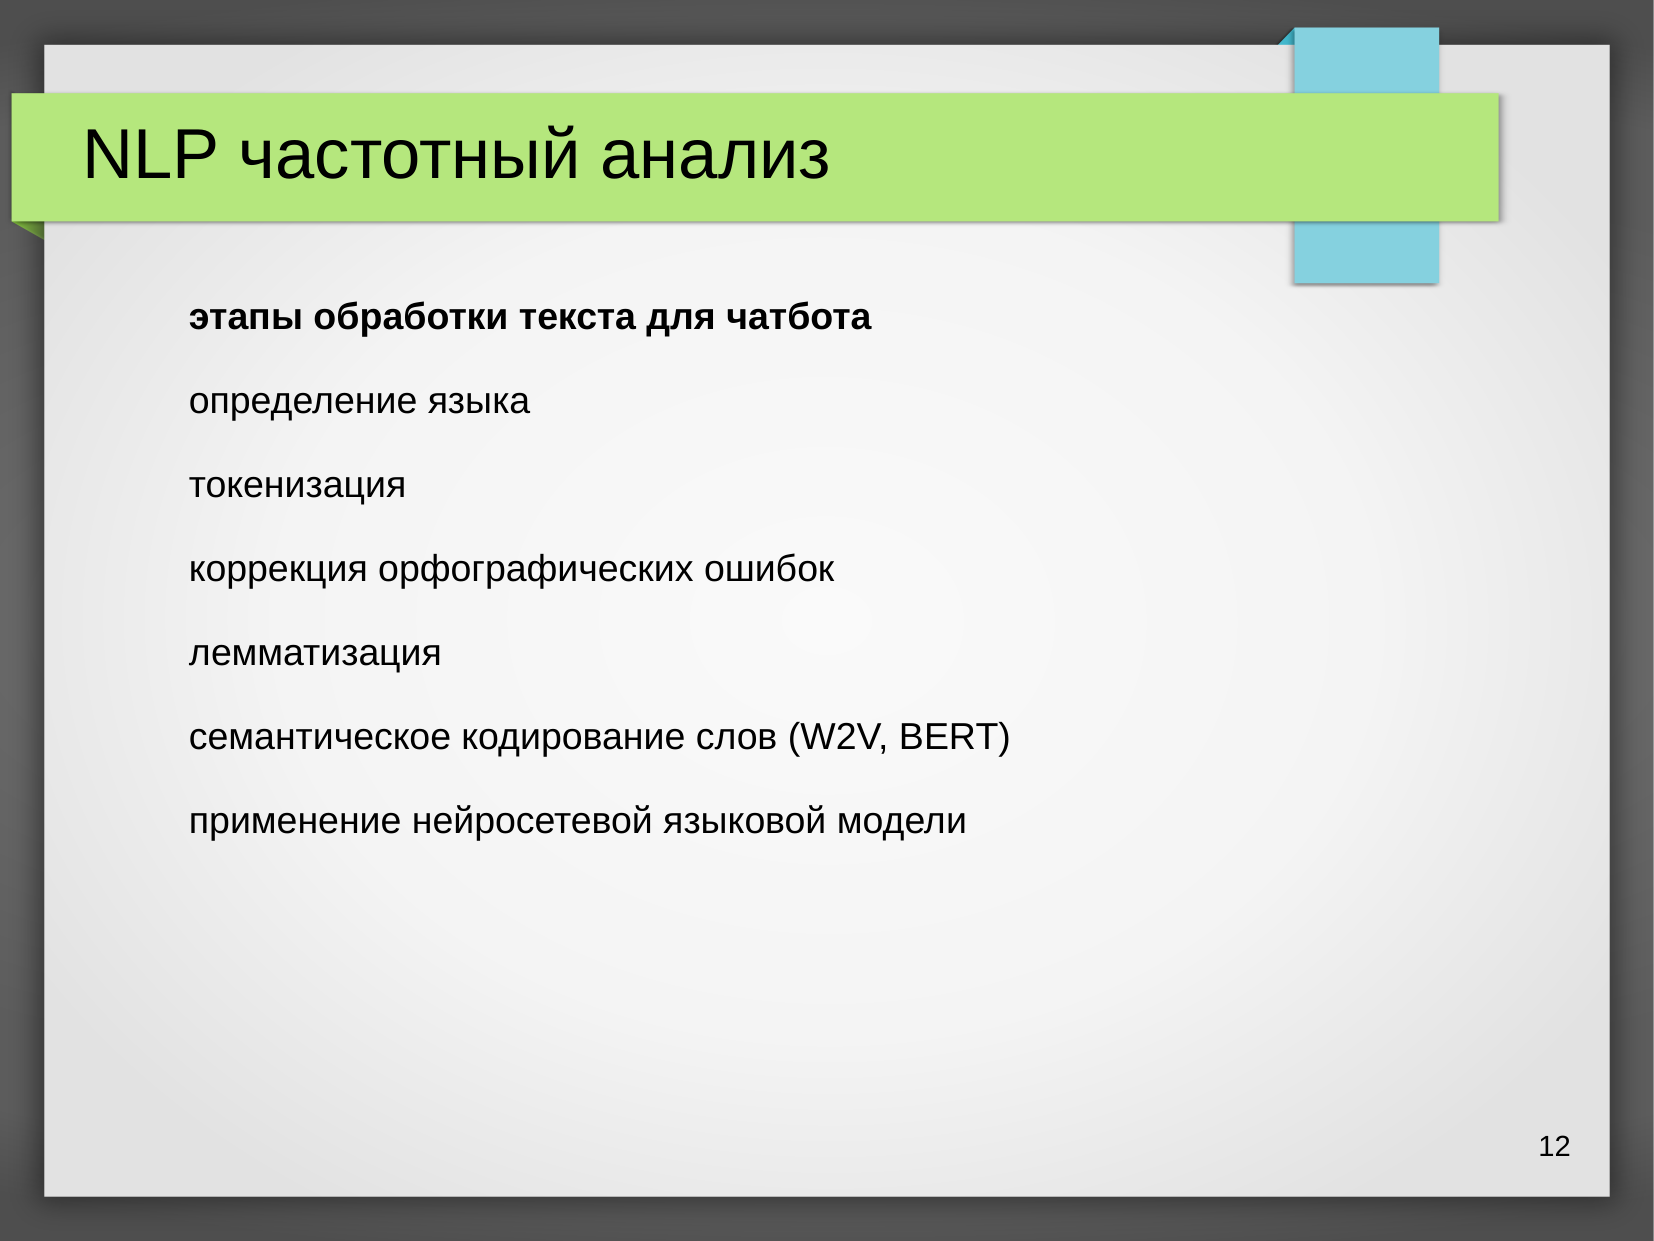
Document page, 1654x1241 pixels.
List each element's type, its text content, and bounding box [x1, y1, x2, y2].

title NLP частотный анализ [82, 113, 1406, 194]
picture [0, 0, 1654, 1241]
text_box этапы обработки текста для чатбота определение языка токенизация коррекция орфографических ошибок лемматизация семантическое кодирование слов (W2V, BERT) применение нейросетевой языковой модели [188, 295, 1323, 924]
